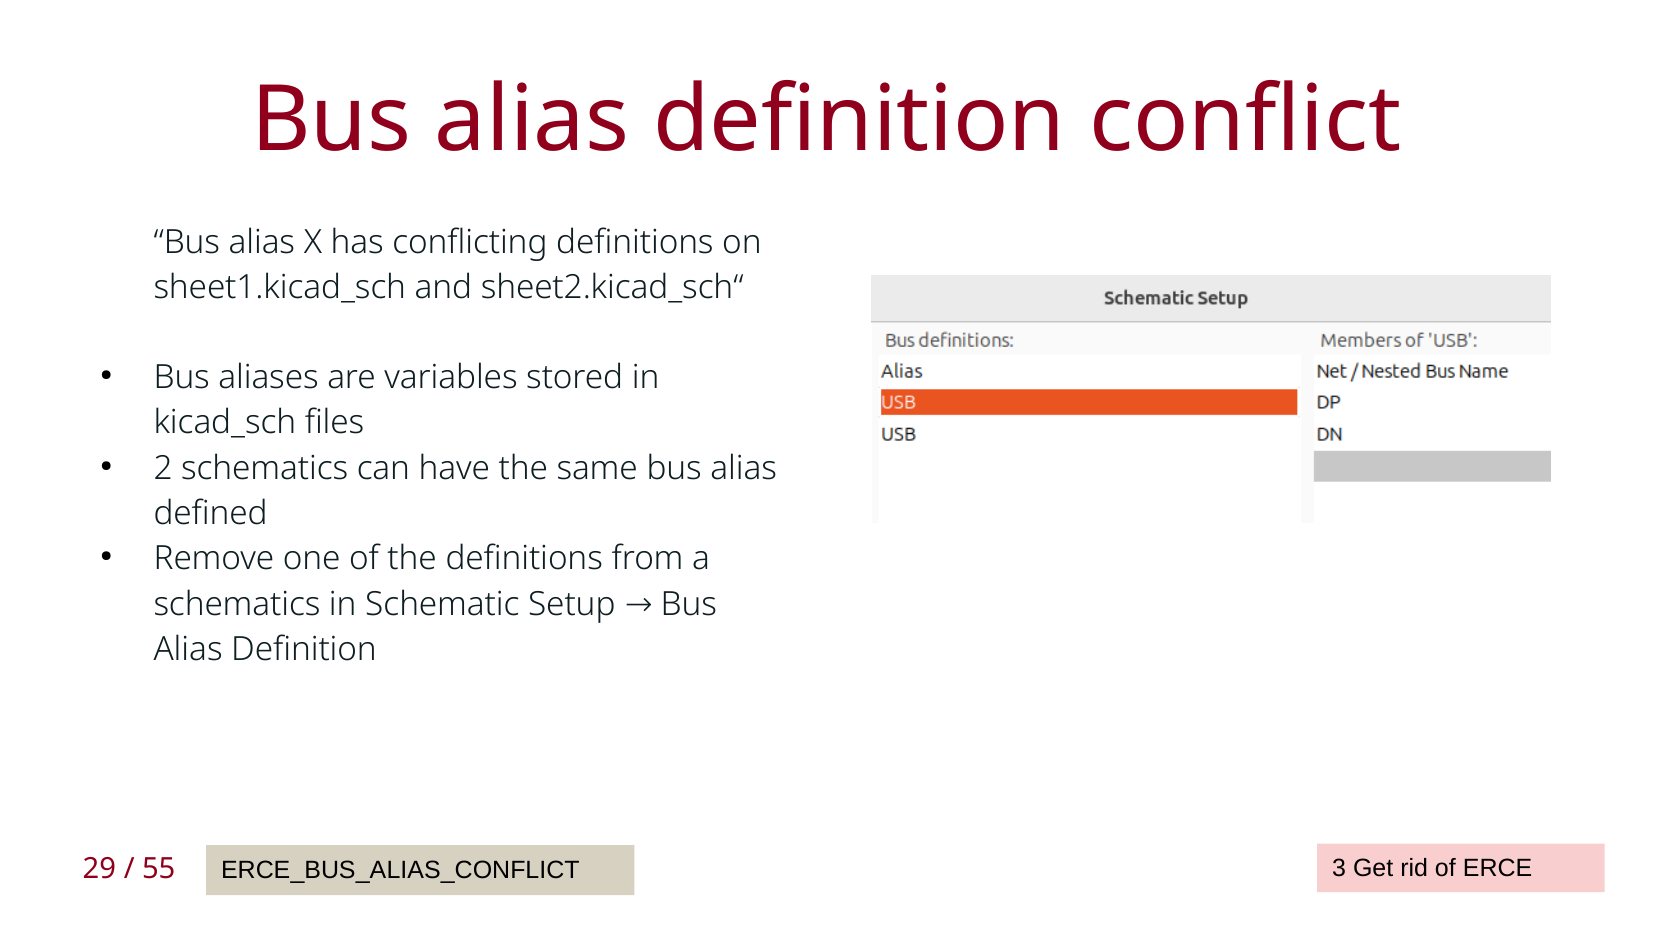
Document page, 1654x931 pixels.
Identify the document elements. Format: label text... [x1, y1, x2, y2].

text_box ERCE_BUS_ALIAS_CONFLICT [206, 845, 635, 896]
title Bus alias definition conflict [82, 37, 1571, 193]
picture [871, 275, 1551, 523]
list “Bus alias X has conflicting definitions on sheet1.kicad_sch and sheet2.kicad_sch“ Bus aliases are variables stored in kicad_sch files 2 schematics can have the same bus alias defined Remove one of the definitions from a schematics in Schematic Setup → Bus Alias Definition [82, 217, 780, 693]
text_box 3 Get rid of ERCE [1317, 843, 1605, 893]
